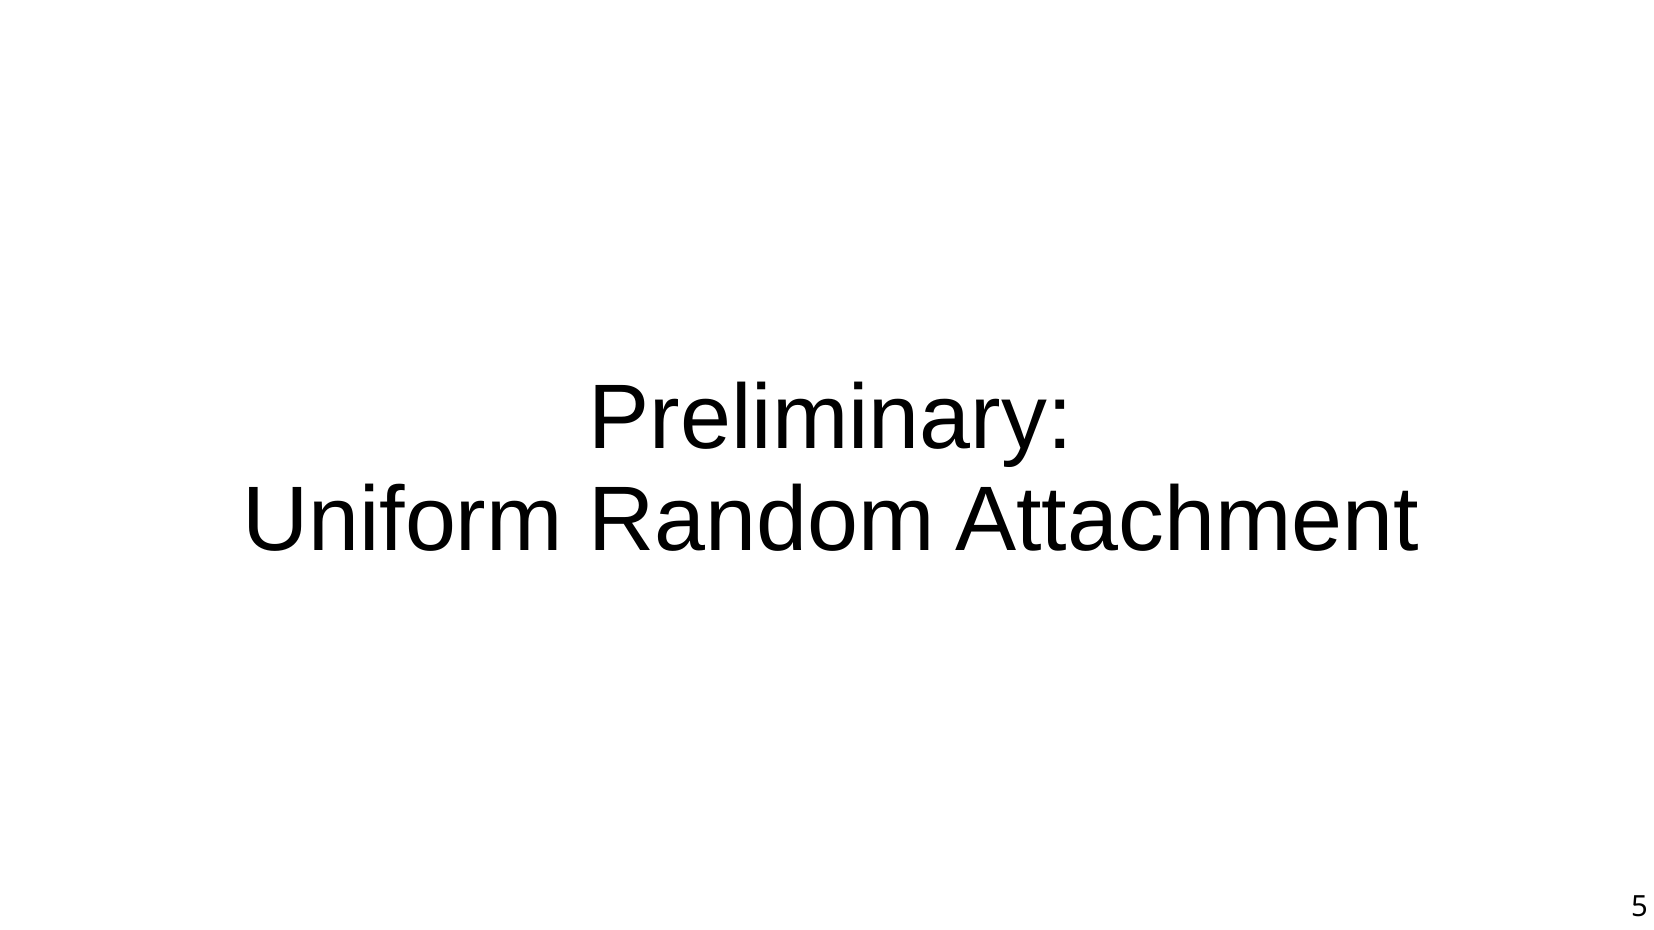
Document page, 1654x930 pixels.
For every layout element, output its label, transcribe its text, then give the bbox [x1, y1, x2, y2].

title Preliminary: Uniform Random Attachment [87, 365, 1576, 571]
